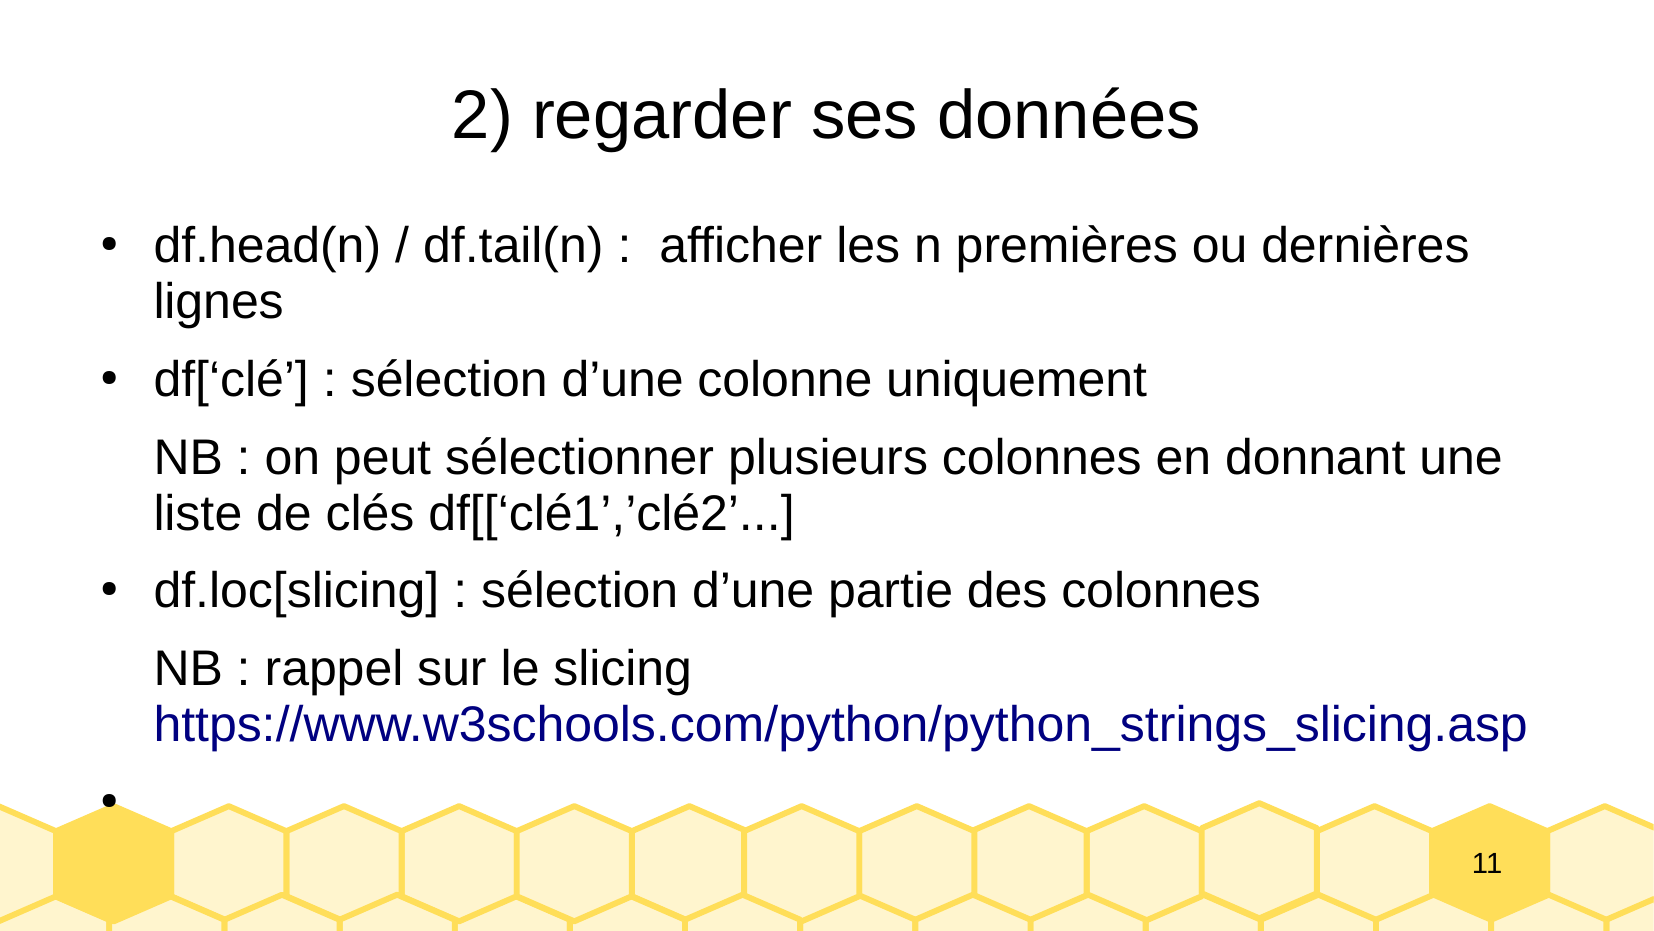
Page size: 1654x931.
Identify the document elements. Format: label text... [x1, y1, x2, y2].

title 2) regarder ses données [82, 37, 1571, 193]
list df.head(n) / df.tail(n) : afficher les n premières ou dernières lignes df[‘clé’] : sélection d’une colonne uniquement NB : on peut sélectionner plusieurs colonnes en donnant une liste de clés df[[‘clé1’,’clé2’...] df.loc[slicing] : sélection d’une partie des colonnes NB : rappel sur le slicing https://www.w3schools.com/python/python_strings_slicing.asp [82, 217, 1571, 758]
